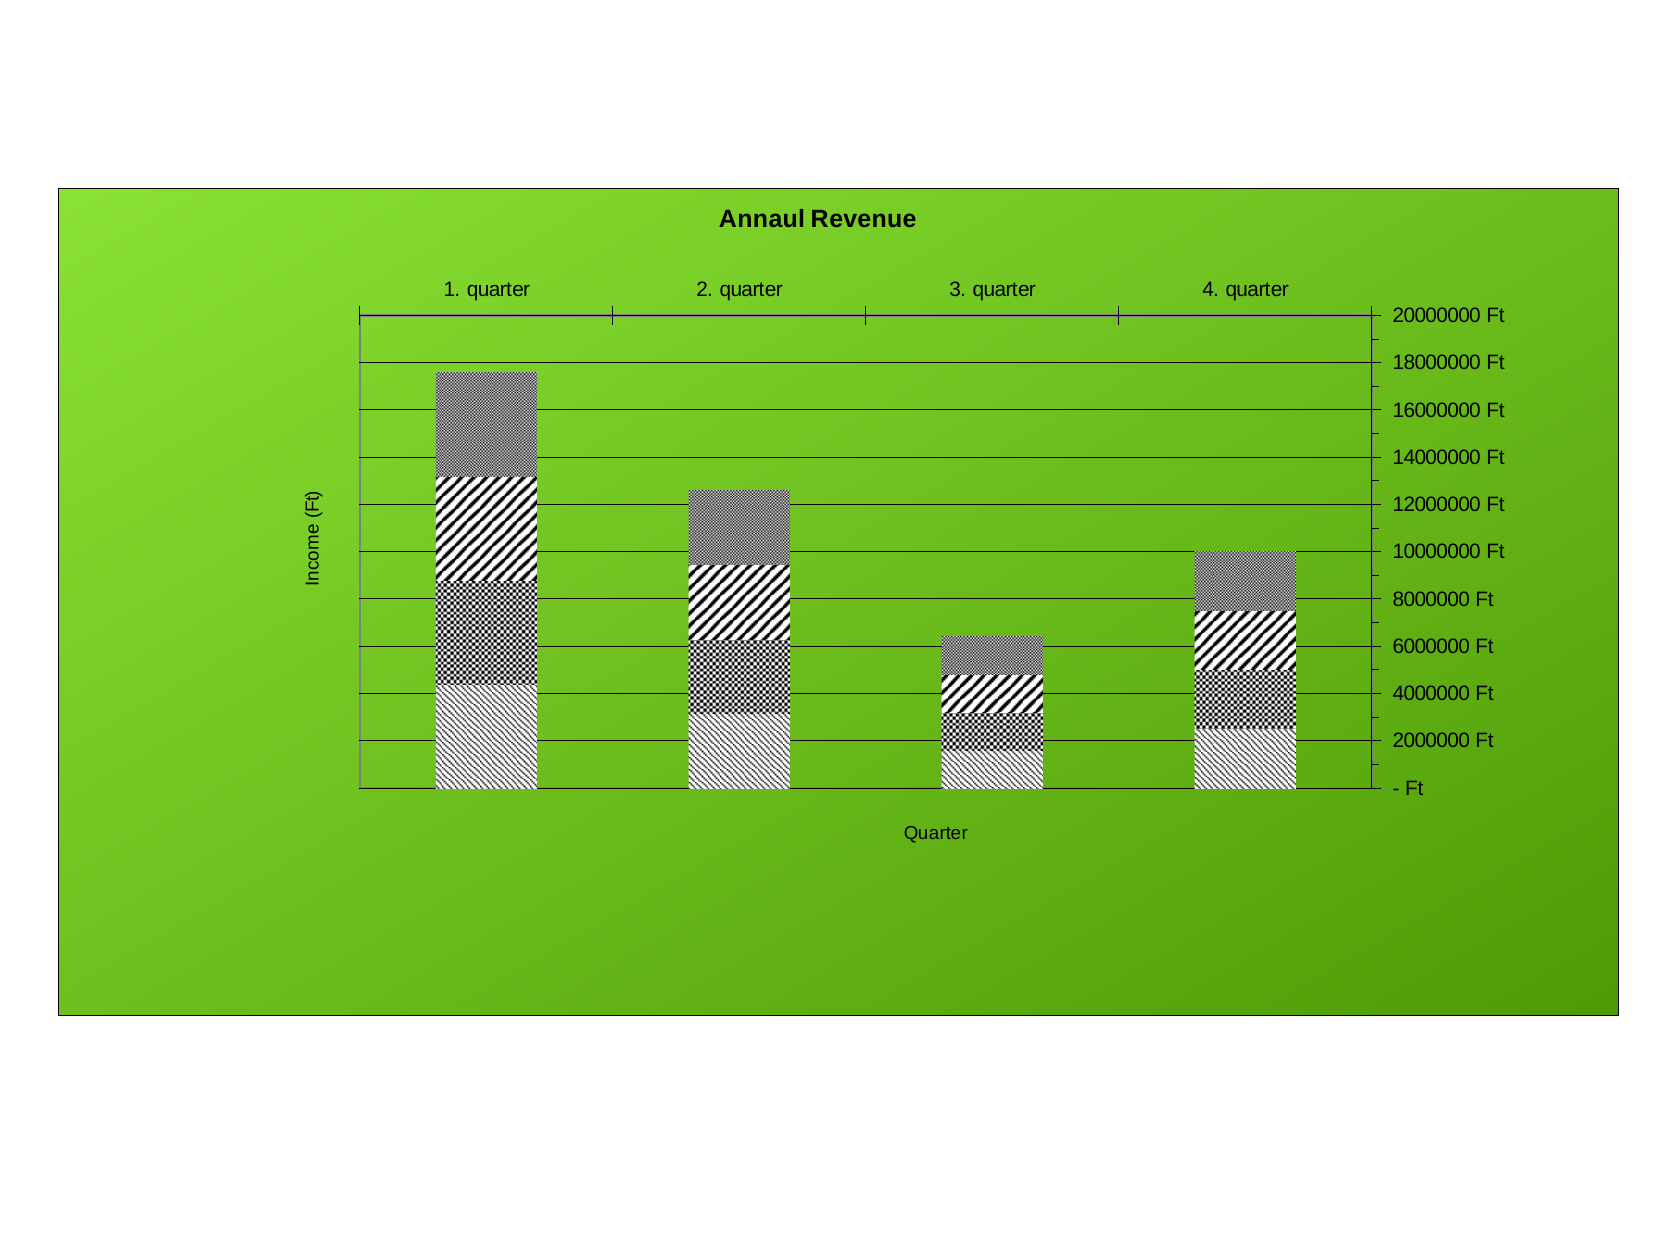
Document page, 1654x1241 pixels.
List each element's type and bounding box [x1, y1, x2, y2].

chart [58, 188, 1619, 1016]
